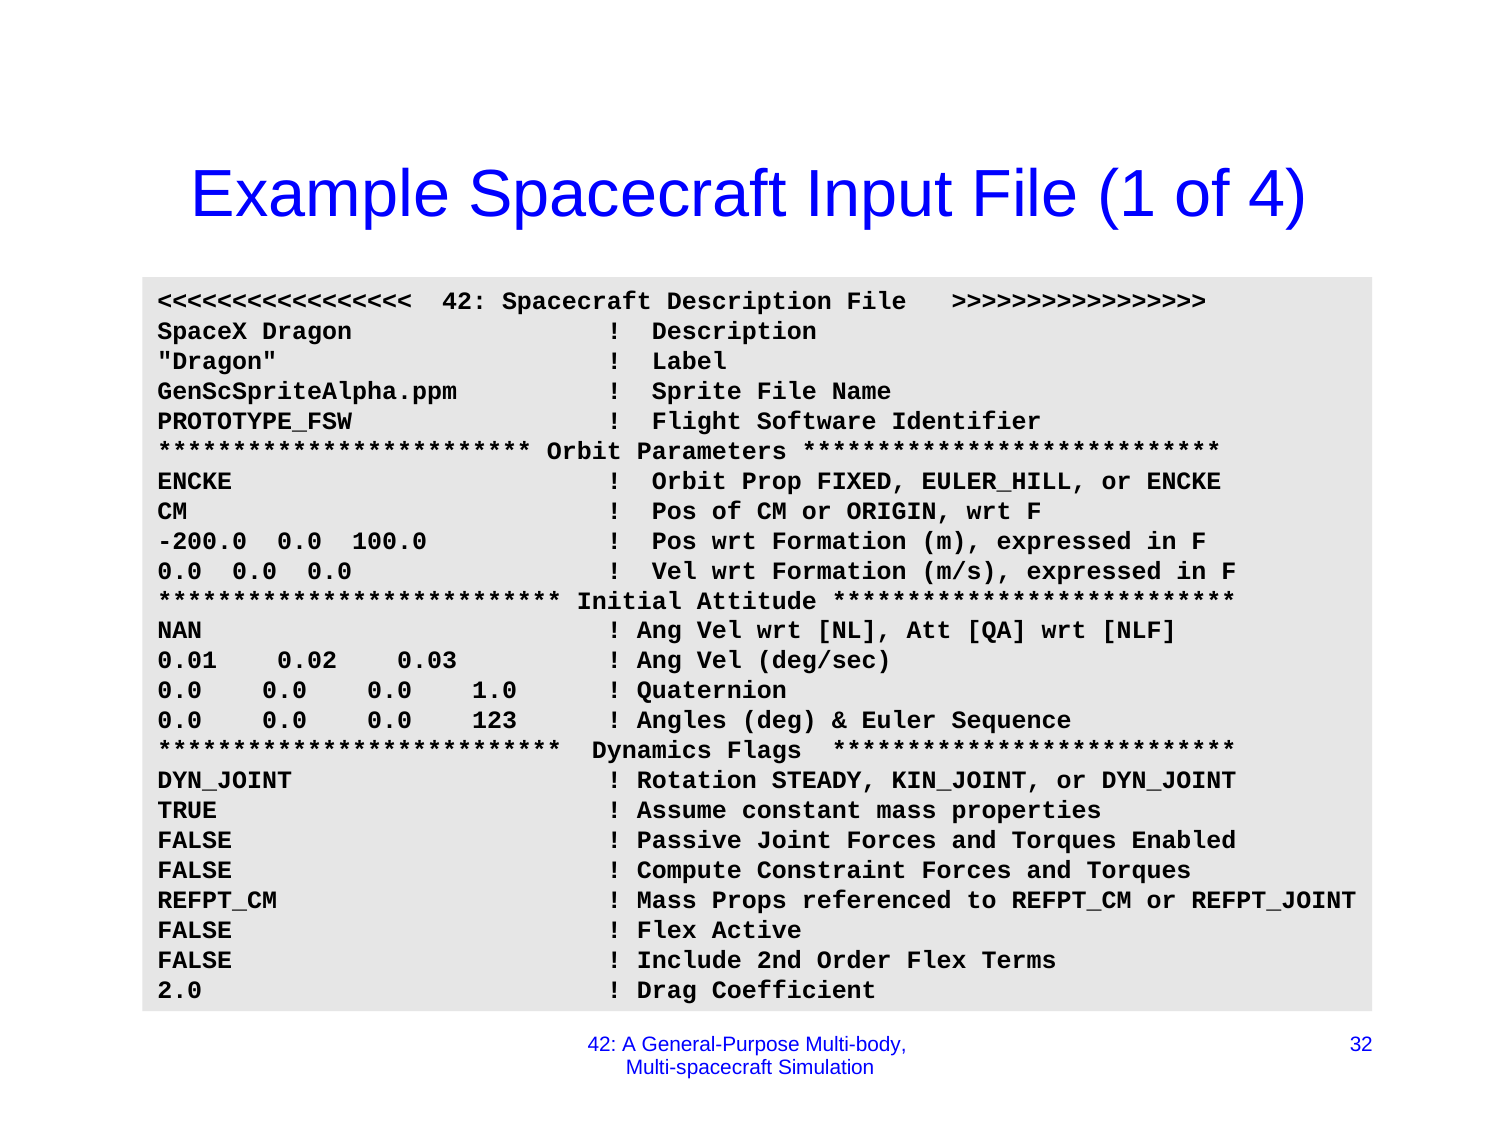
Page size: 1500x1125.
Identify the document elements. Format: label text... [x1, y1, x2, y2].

title Example Spacecraft Input File (1 of 4) [112, 99, 1388, 288]
text_box <<<<<<<<<<<<<<<<< 42: Spacecraft Description File >>>>>>>>>>>>>>>>> SpaceX Dragon ! Description "Dragon" ! Label GenScSpriteAlpha.ppm ! Sprite File Name PROTOTYPE_FSW ! Flight Software Identifier ************************* Orbit Parameters **************************** ENCKE ! Orbit Prop FIXED, EULER_HILL, or ENCKE CM ! Pos of CM or ORIGIN, wrt F -200.0 0.0 100.0 ! Pos wrt Formation (m), expressed in F 0.0 0.0 0.0 ! Vel wrt Formation (m/s), expressed in F *************************** Initial Attitude *************************** NAN ! Ang Vel wrt [NL], Att [QA] wrt [NLF] 0.01 0.02 0.03 ! Ang Vel (deg/sec) 0.0 0.0 0.0 1.0 ! Quaternion 0.0 0.0 0.0 123 ! Angles (deg) & Euler Sequence *************************** Dynamics Flags *************************** DYN_JOINT ! Rotation STEADY, KIN_JOINT, or DYN_JOINT TRUE ! Assume constant mass properties FALSE ! Passive Joint Forces and Torques Enabled FALSE ! Compute Constraint Forces and Torques REFPT_CM ! Mass Props referenced to REFPT_CM or REFPT_JOINT FALSE ! Flex Active FALSE ! Include 2nd Order Flex Terms 2.0 ! Drag Coefficient [142, 277, 1373, 1012]
